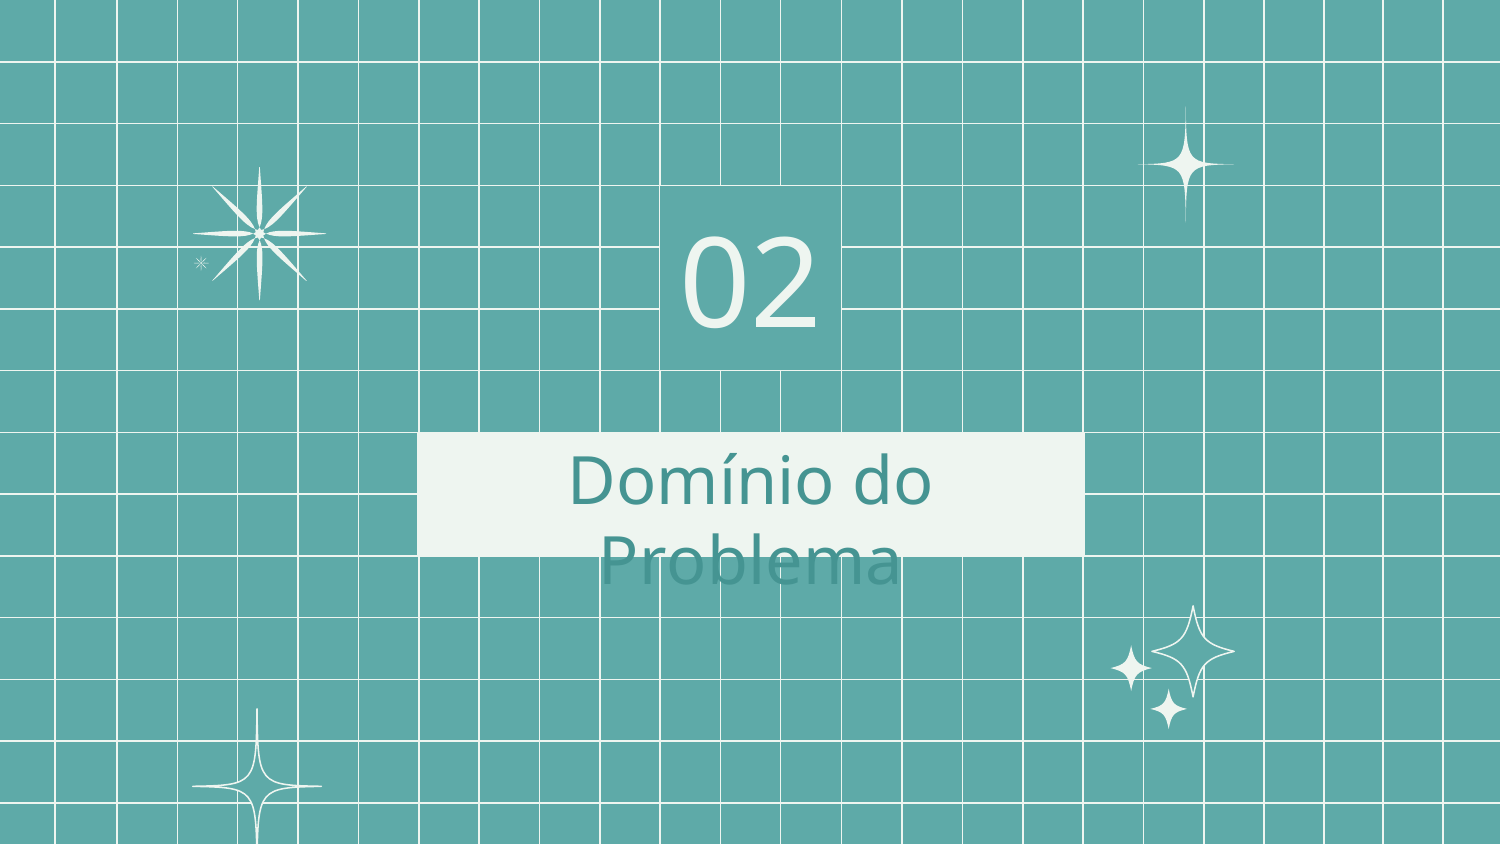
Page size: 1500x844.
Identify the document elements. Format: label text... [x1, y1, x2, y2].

text_box [1150, 688, 1188, 730]
title 02 [659, 185, 842, 371]
text_box [193, 255, 209, 271]
title Domínio do Problema [417, 432, 1085, 557]
text_box [1151, 605, 1235, 697]
text_box [193, 167, 327, 301]
text_box [1137, 106, 1235, 223]
text_box [1110, 645, 1152, 692]
